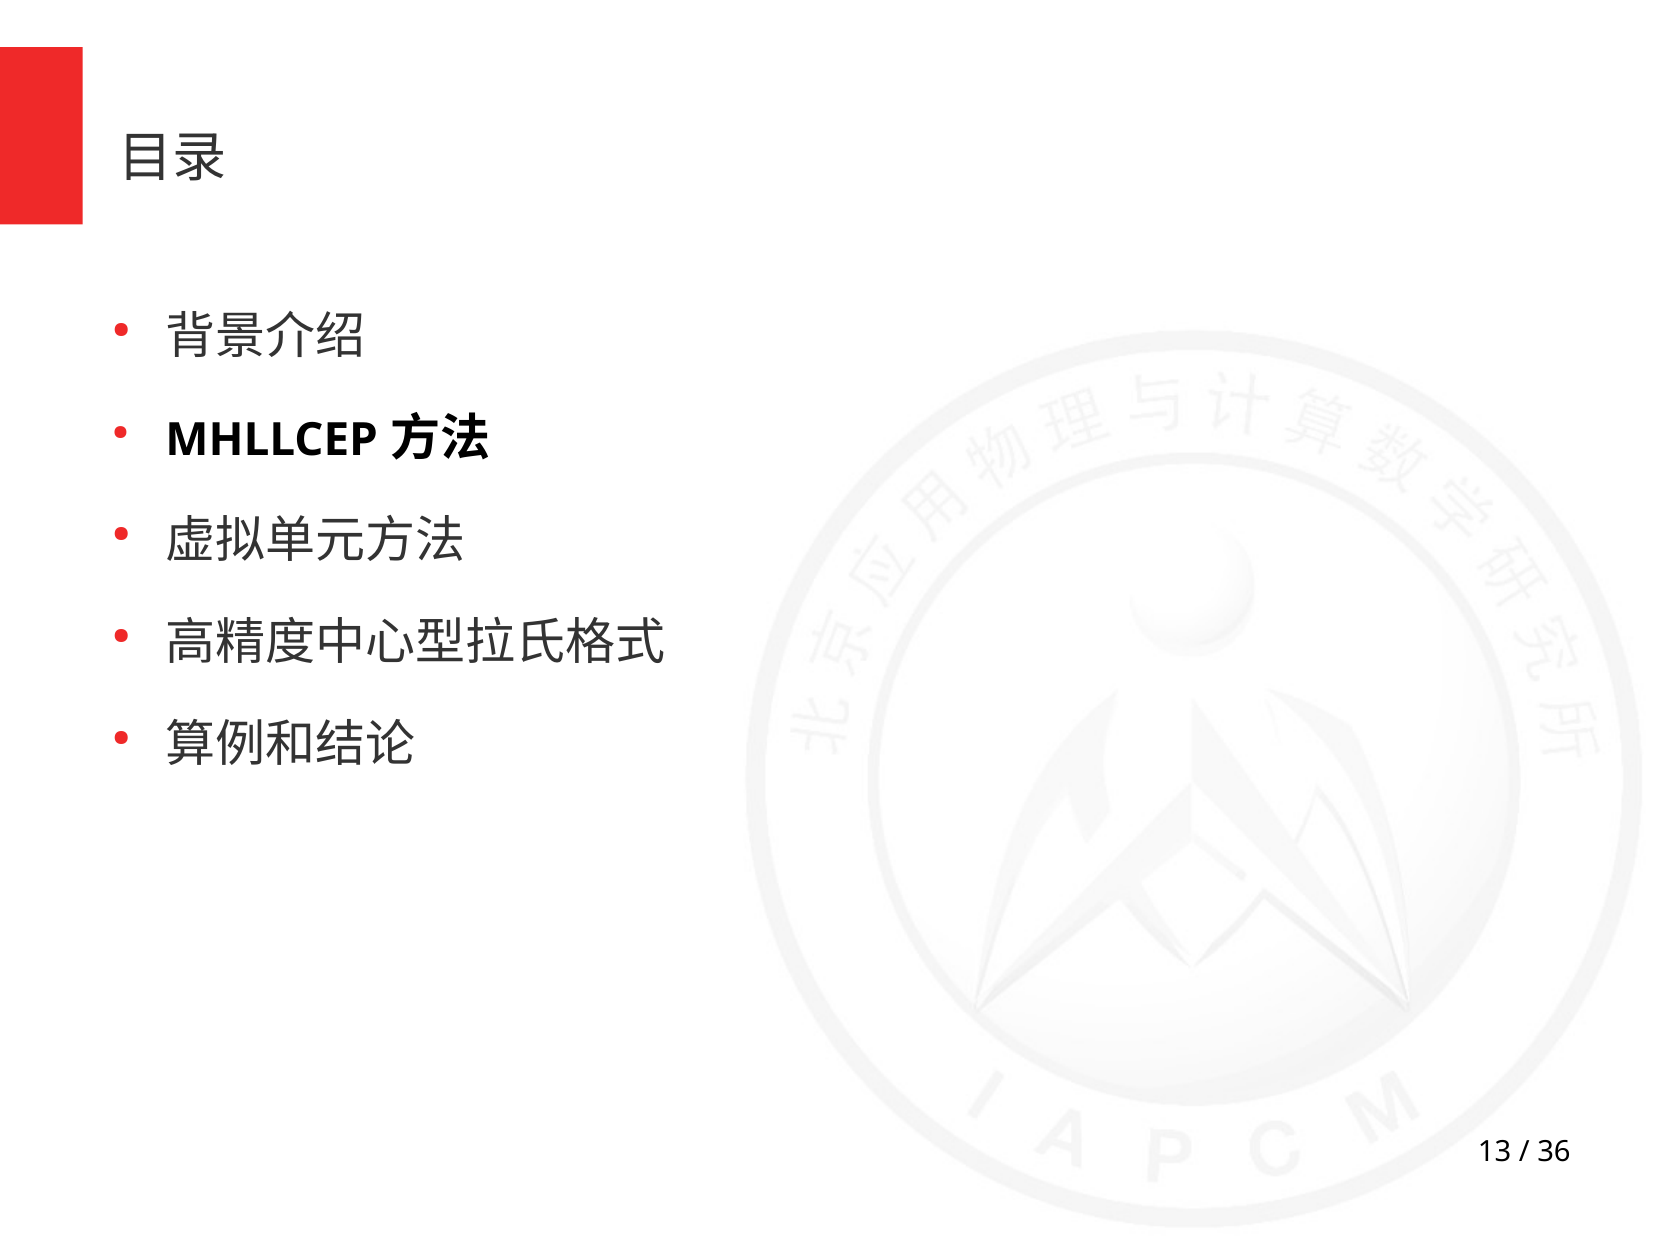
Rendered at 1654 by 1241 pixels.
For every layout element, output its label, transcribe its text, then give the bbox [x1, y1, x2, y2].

list 背景介绍 MHLLCEP方法 虚拟单元方法 高精度中心型拉氏格式 算例和结论 [94, 295, 1512, 1015]
title 目录 [118, 49, 1571, 257]
picture [732, 321, 1654, 1241]
